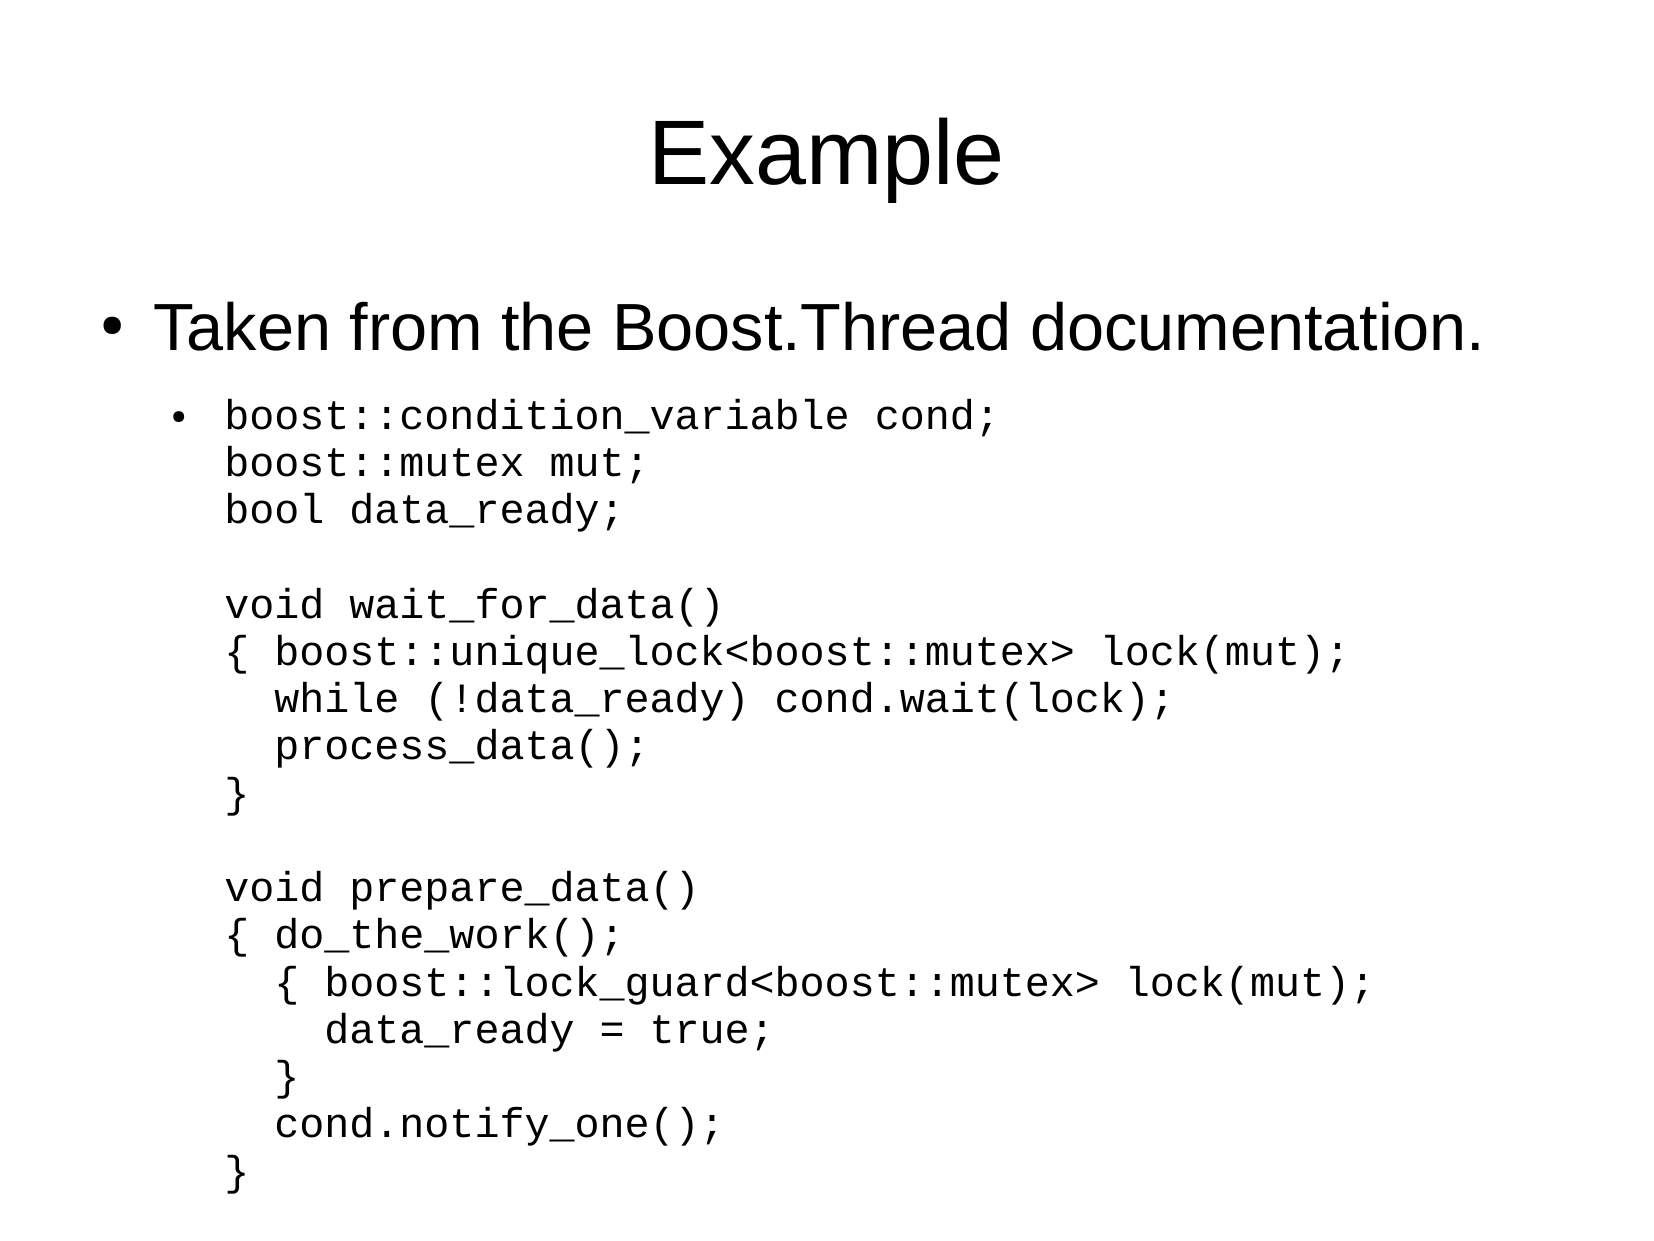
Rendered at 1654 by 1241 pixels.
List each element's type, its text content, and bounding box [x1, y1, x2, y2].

list Taken from the Boost.Thread documentation. boost::condition_variable cond; boost::mutex mut; bool data_ready; void wait_for_data() { boost::unique_lock<boost::mutex> lock(mut); while (!data_ready) cond.wait(lock); process_data(); } void prepare_data() { do_the_work(); { boost::lock_guard<boost::mutex> lock(mut); data_ready = true; } cond.notify_one(); } [82, 290, 1571, 1198]
title Example [82, 56, 1571, 250]
